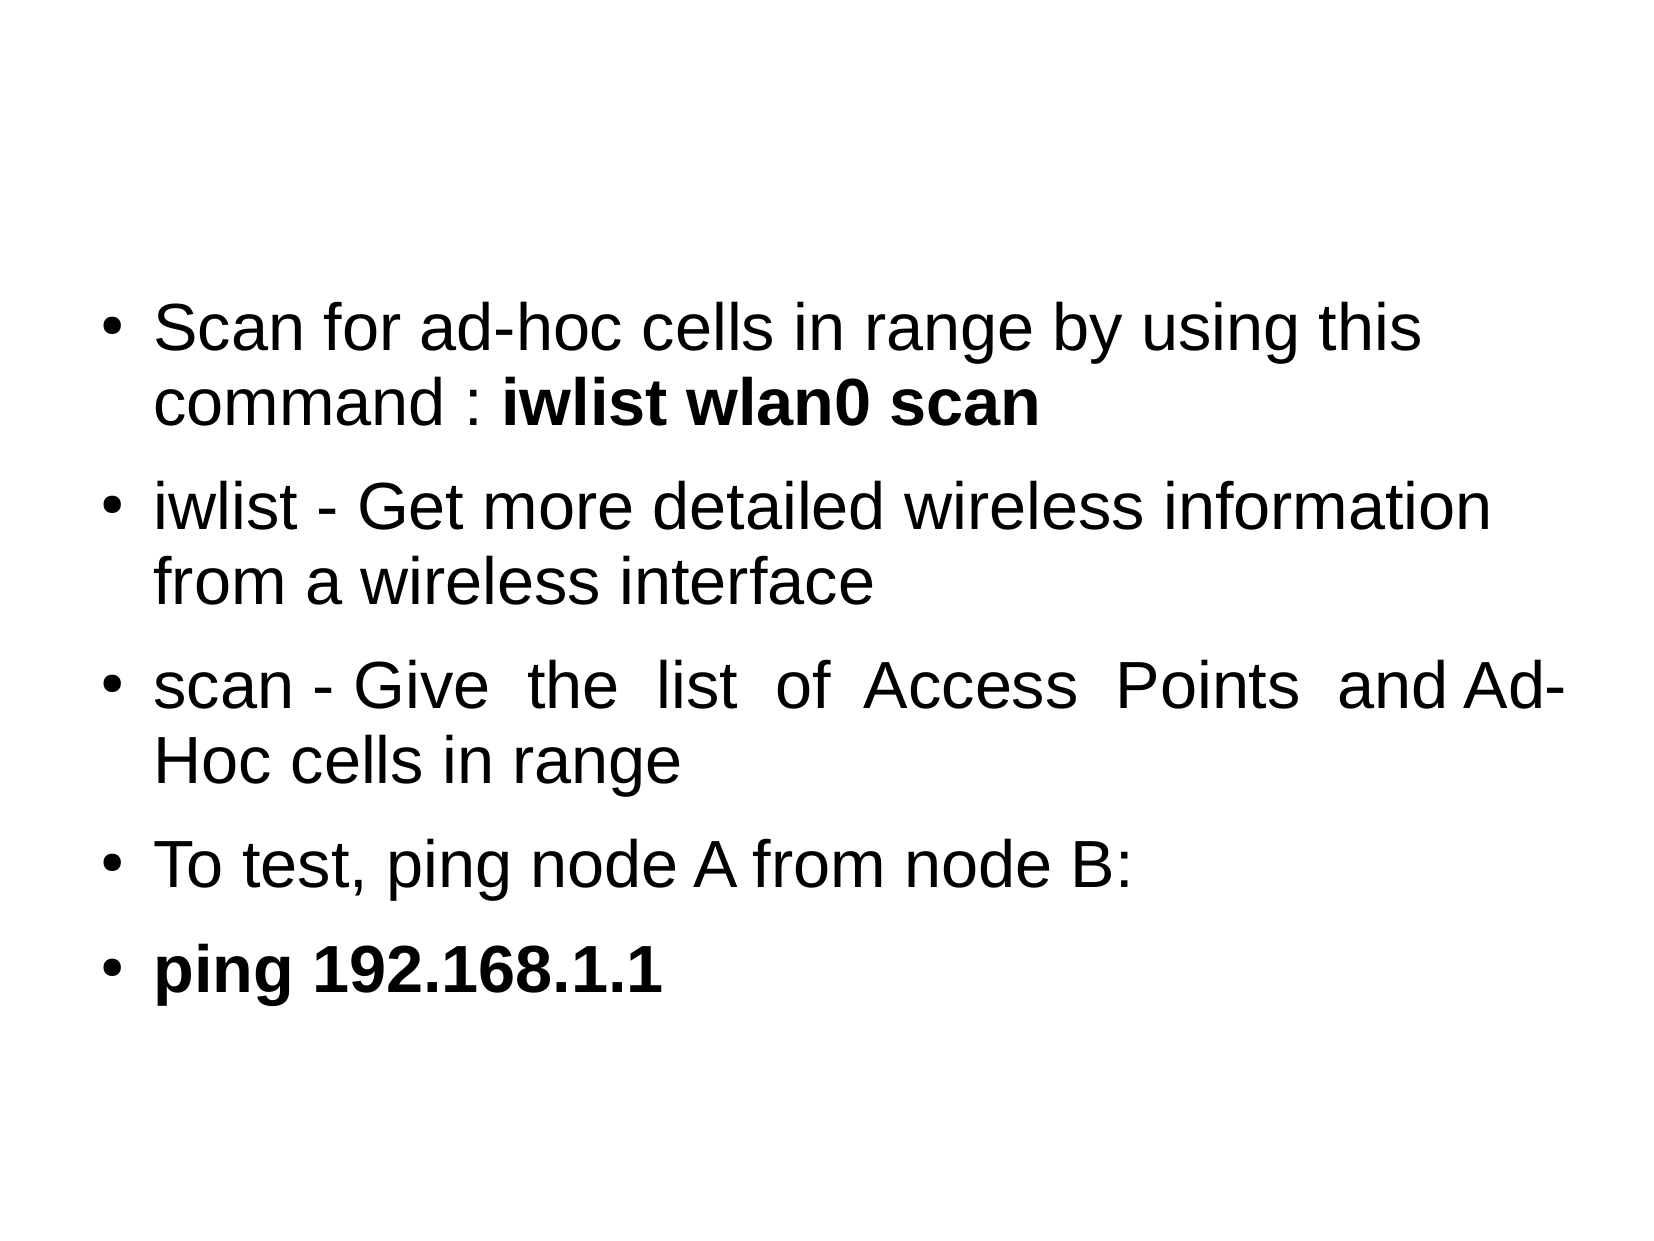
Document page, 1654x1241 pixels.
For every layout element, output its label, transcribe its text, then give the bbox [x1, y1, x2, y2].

list Scan for ad-hoc cells in range by using this command : iwlist wlan0 scan iwlist - Get more detailed wireless information from a wireless interface scan - Give the list of Access Points and Ad-Hoc cells in range To test, ping node A from node B: ping 192.168.1.1 [82, 290, 1571, 1010]
